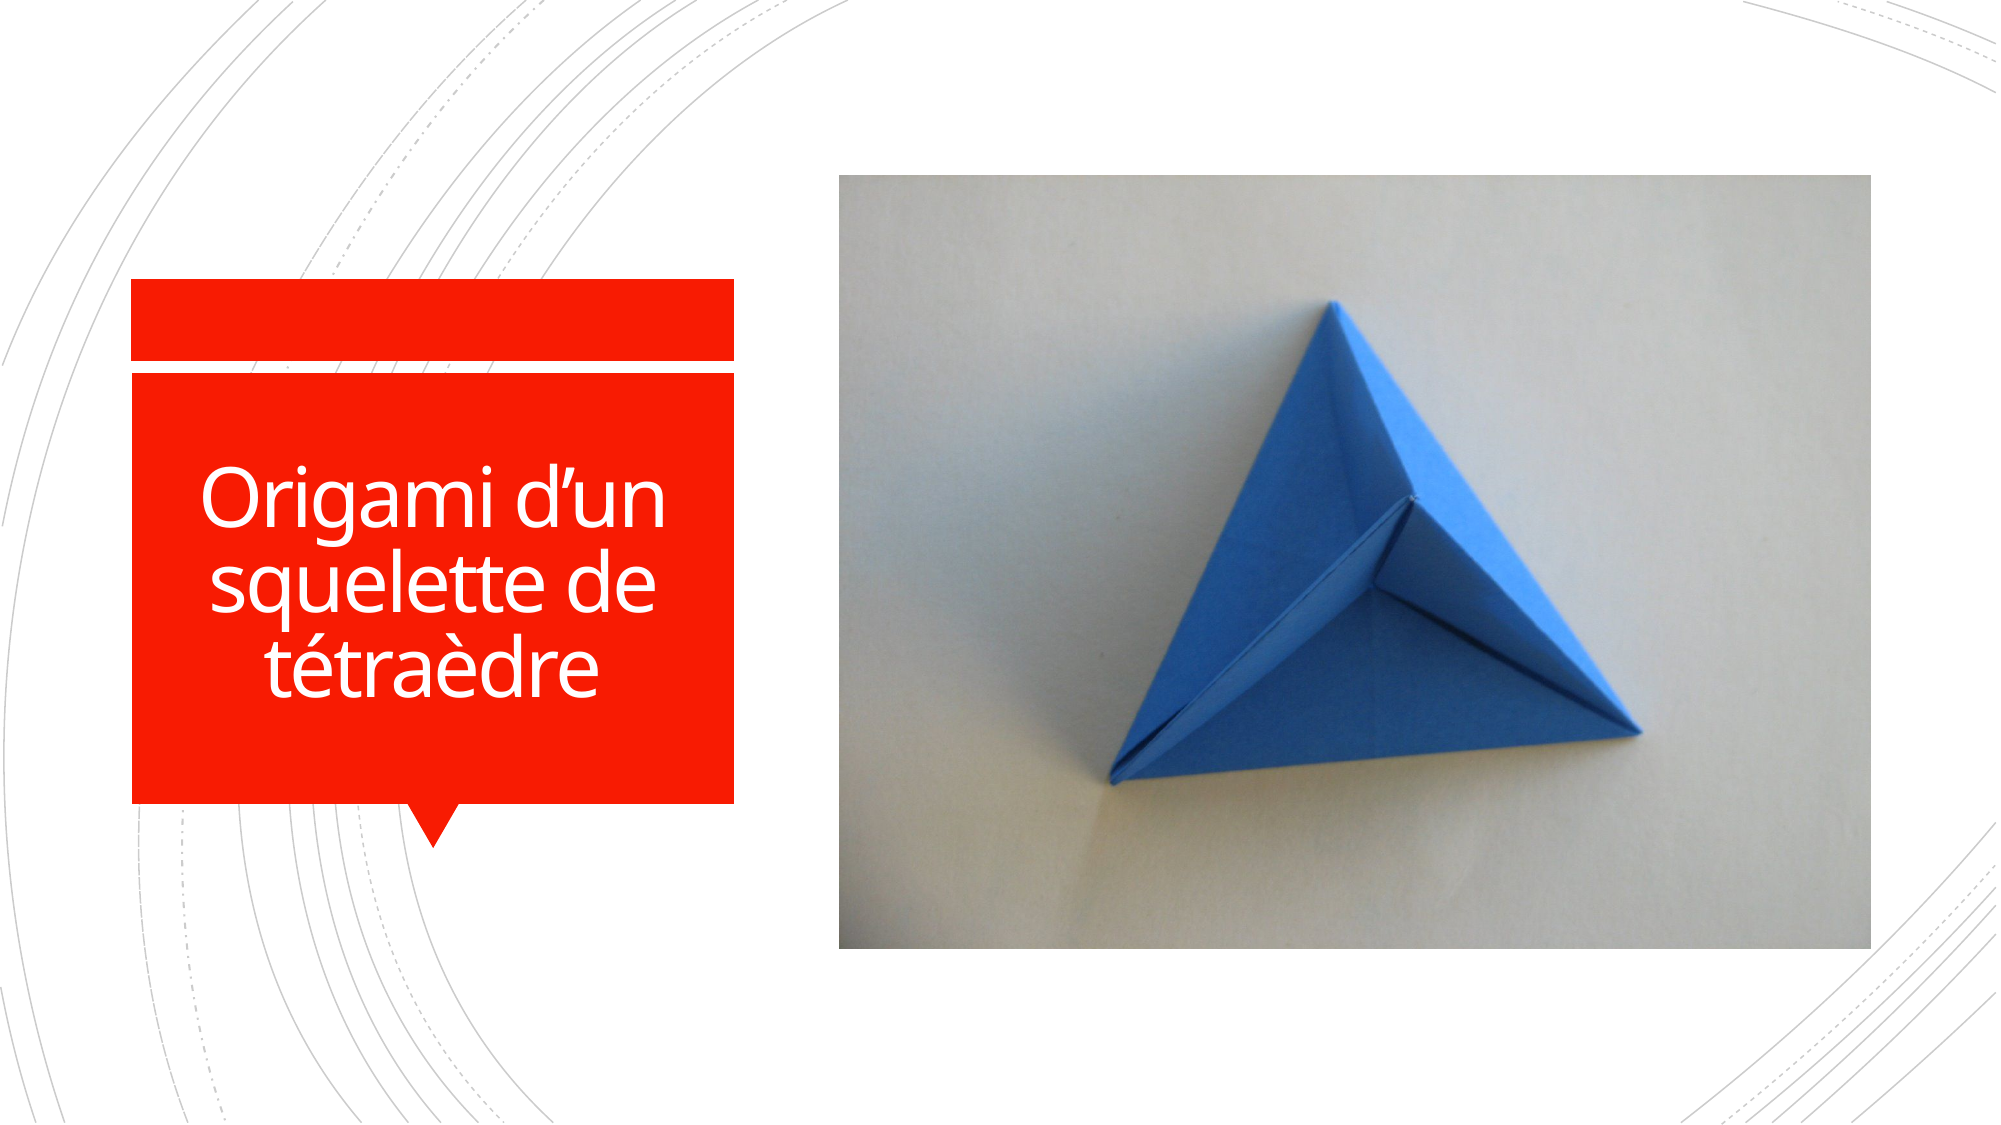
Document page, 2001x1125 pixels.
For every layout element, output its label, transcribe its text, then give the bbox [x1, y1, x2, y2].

picture [839, 175, 1871, 949]
title Origami d’un squelette de tétraèdre [145, 385, 720, 789]
